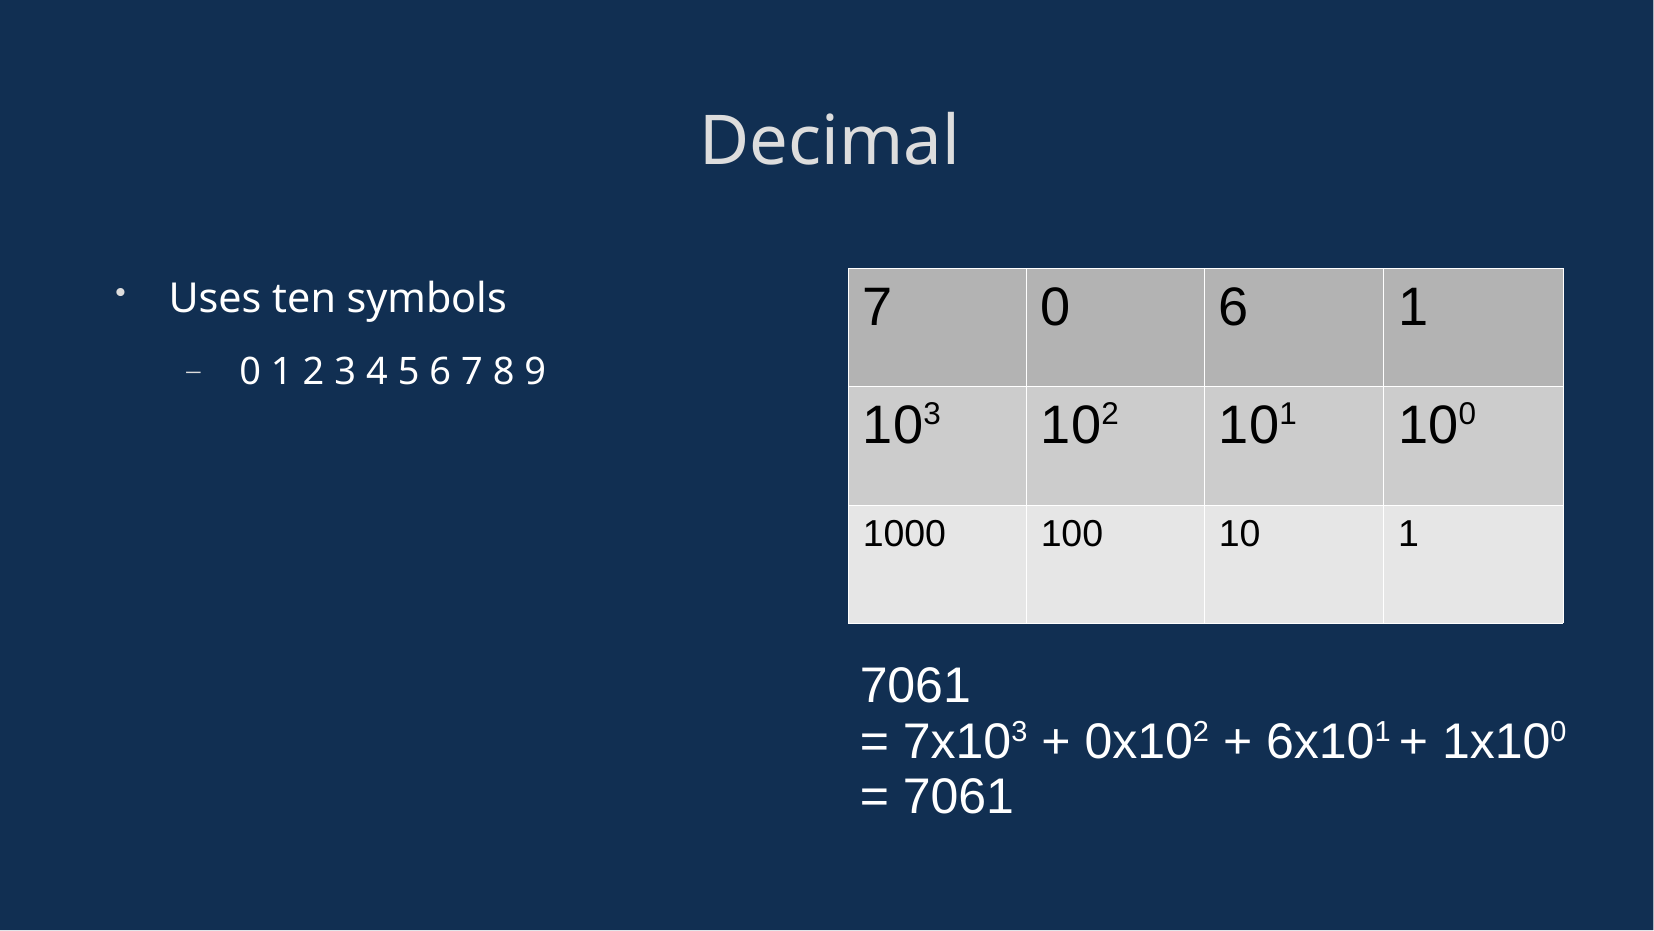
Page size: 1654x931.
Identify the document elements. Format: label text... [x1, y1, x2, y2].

table_cell 100 [1027, 506, 1204, 623]
table_header 7 [849, 269, 1026, 386]
table_cell 103 [849, 387, 1026, 505]
table_cell 10 [1205, 506, 1383, 623]
list Uses ten symbols 0 1 2 3 4 5 6 7 8 9 [97, 268, 813, 806]
table_header 1 [1384, 269, 1563, 386]
table_cell 102 [1027, 387, 1204, 505]
text_box 7061 = 7x103 + 0x102 + 6x101 + 1x100 = 7061 [844, 649, 1582, 849]
table_cell 101 [1205, 387, 1383, 505]
title Decimal [97, 56, 1563, 220]
table_header 6 [1205, 269, 1383, 386]
table_cell 1 [1384, 506, 1563, 623]
table_cell 1000 [849, 506, 1026, 623]
table_cell 100 [1384, 387, 1563, 505]
table_header 0 [1027, 269, 1204, 386]
